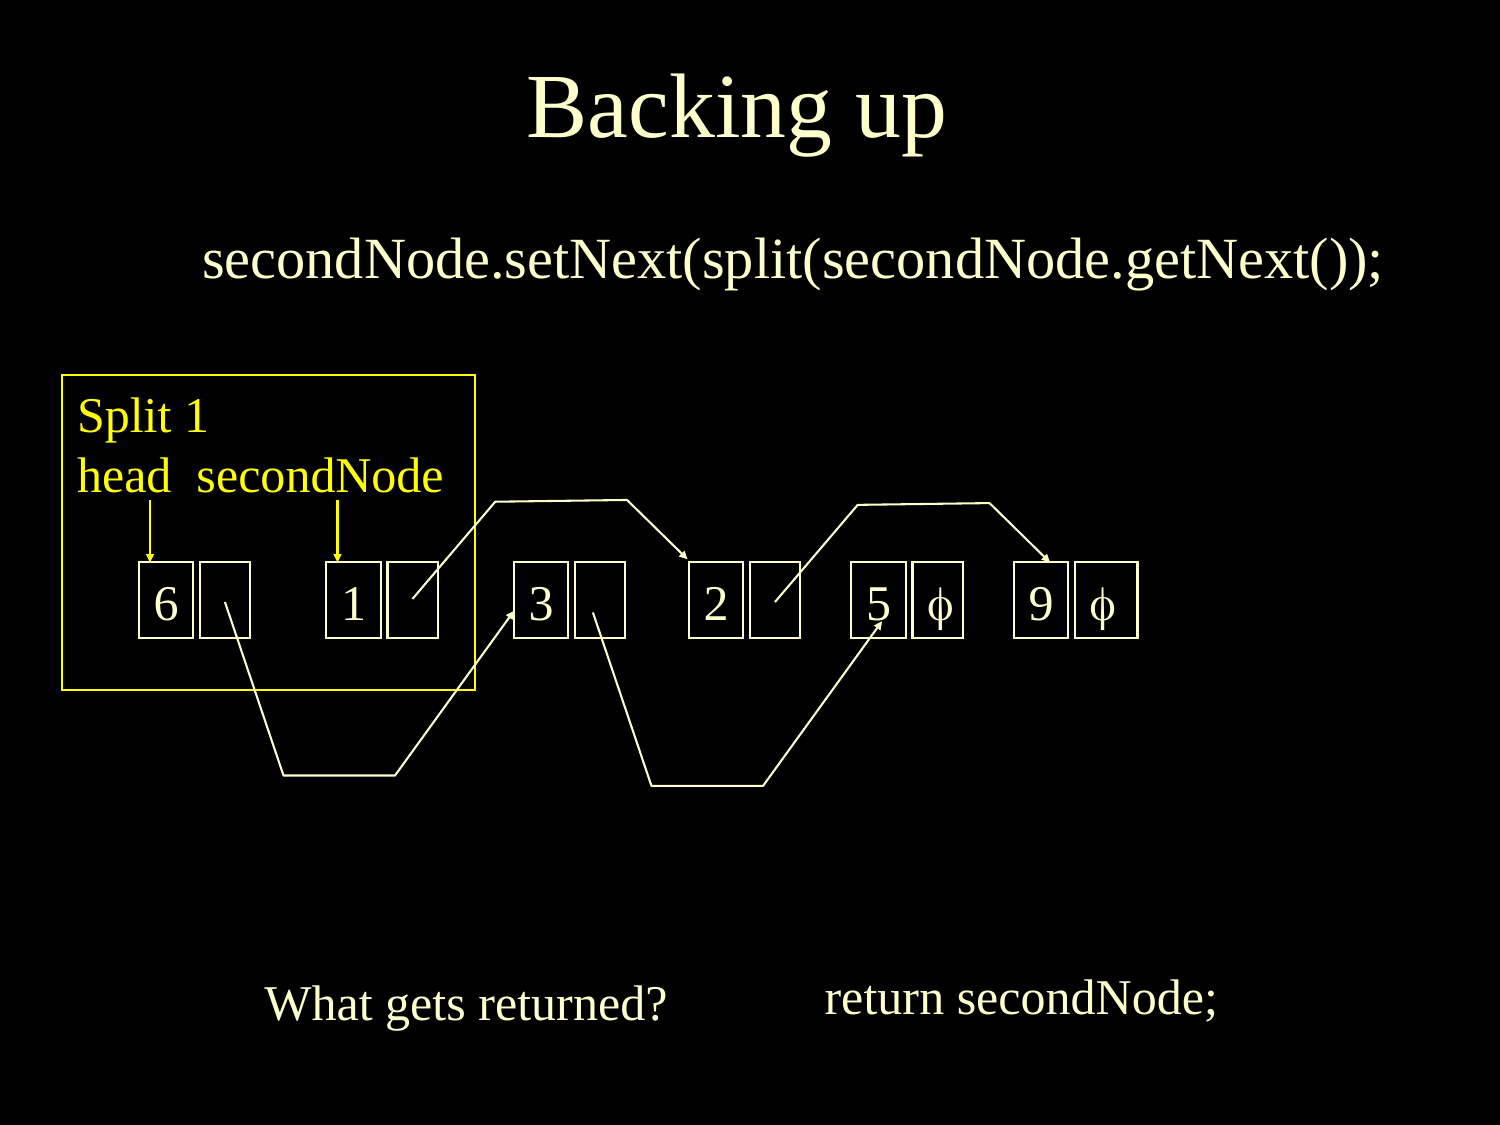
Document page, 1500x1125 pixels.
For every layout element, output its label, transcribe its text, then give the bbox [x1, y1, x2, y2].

text_box Split 1 head secondNode [201, 563, 249, 637]
text_box Split 1 head secondNode [389, 563, 437, 637]
text_box 5 [851, 562, 906, 638]
text_box 1 [326, 562, 381, 638]
title Backing up [8, 47, 1467, 165]
text_box  [1074, 562, 1138, 638]
text_box return secondNode; [809, 956, 1233, 1033]
text_box 2 [688, 562, 744, 638]
text_box 3 [513, 562, 569, 638]
text_box What gets returned? [249, 962, 696, 1038]
text_box secondNode.setNext(split(secondNode.getNext()); [187, 212, 1414, 298]
text_box 9 [1013, 562, 1069, 638]
text_box  [912, 562, 963, 638]
text_box Split 1 head secondNode [62, 374, 475, 691]
text_box 6 [138, 562, 194, 638]
